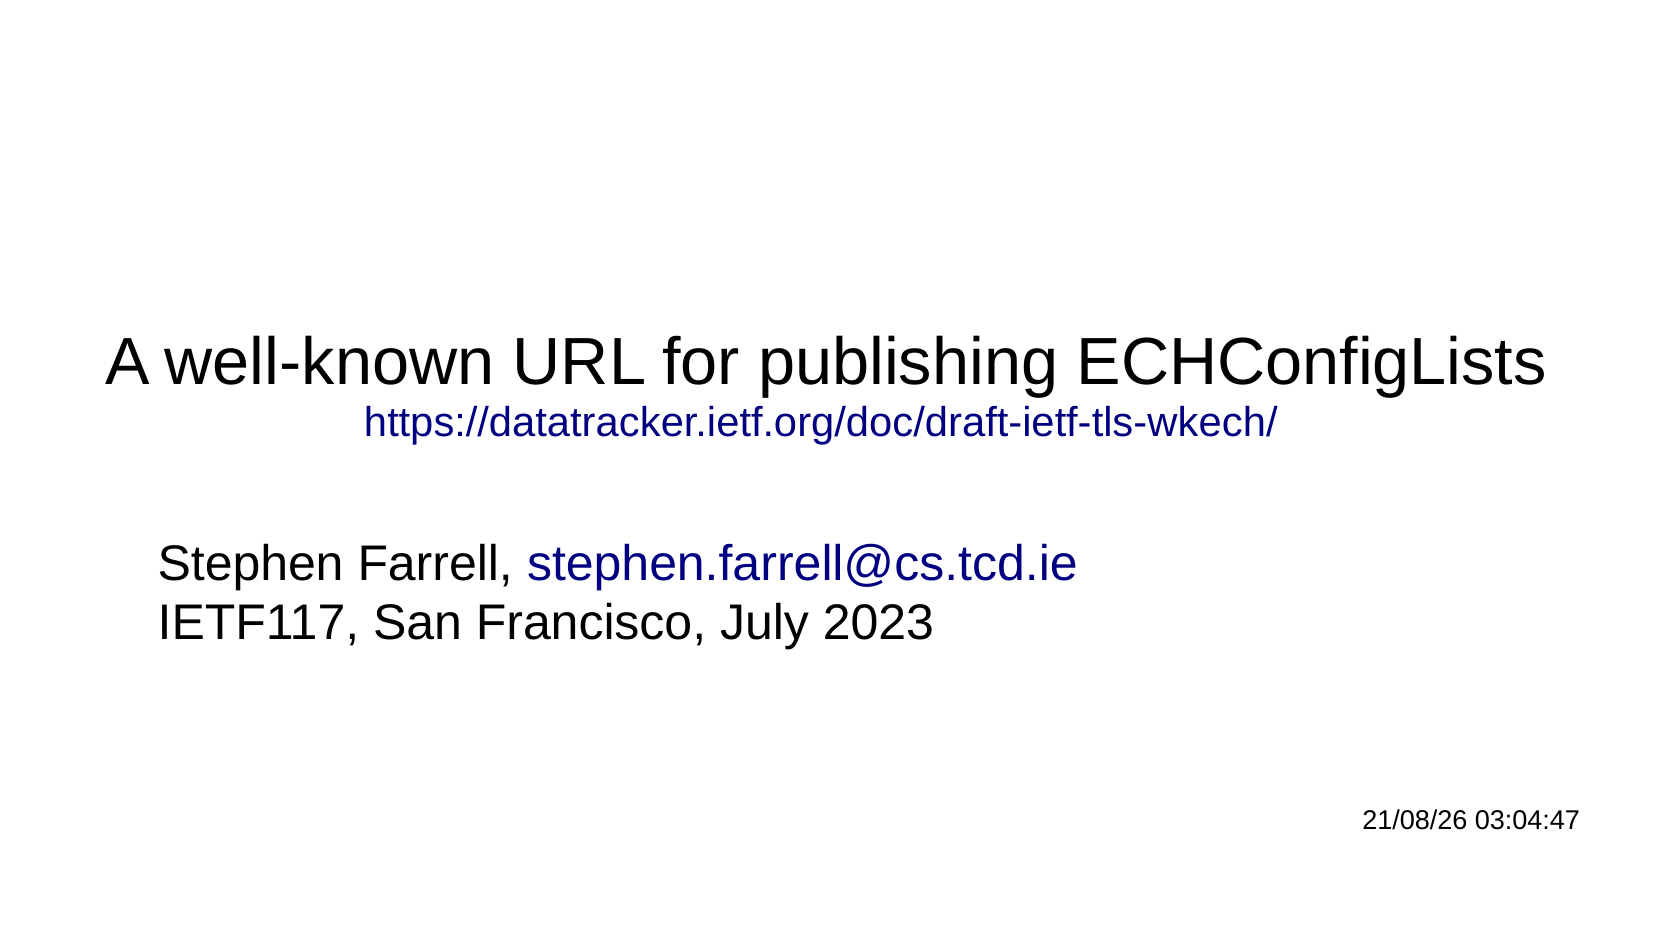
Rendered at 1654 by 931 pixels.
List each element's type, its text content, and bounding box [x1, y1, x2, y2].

text_box 26/07/23 18:29:03 [1210, 797, 1595, 897]
subtitle A well-known URL for publishing ECHConfigLists https://datatracker.ietf.org/doc/draft-ietf-tls-wkech/ Stephen Farrell, stephen.farrell@cs.tcd.ie IETF117, San Francisco, July 2023 [82, 217, 1571, 758]
